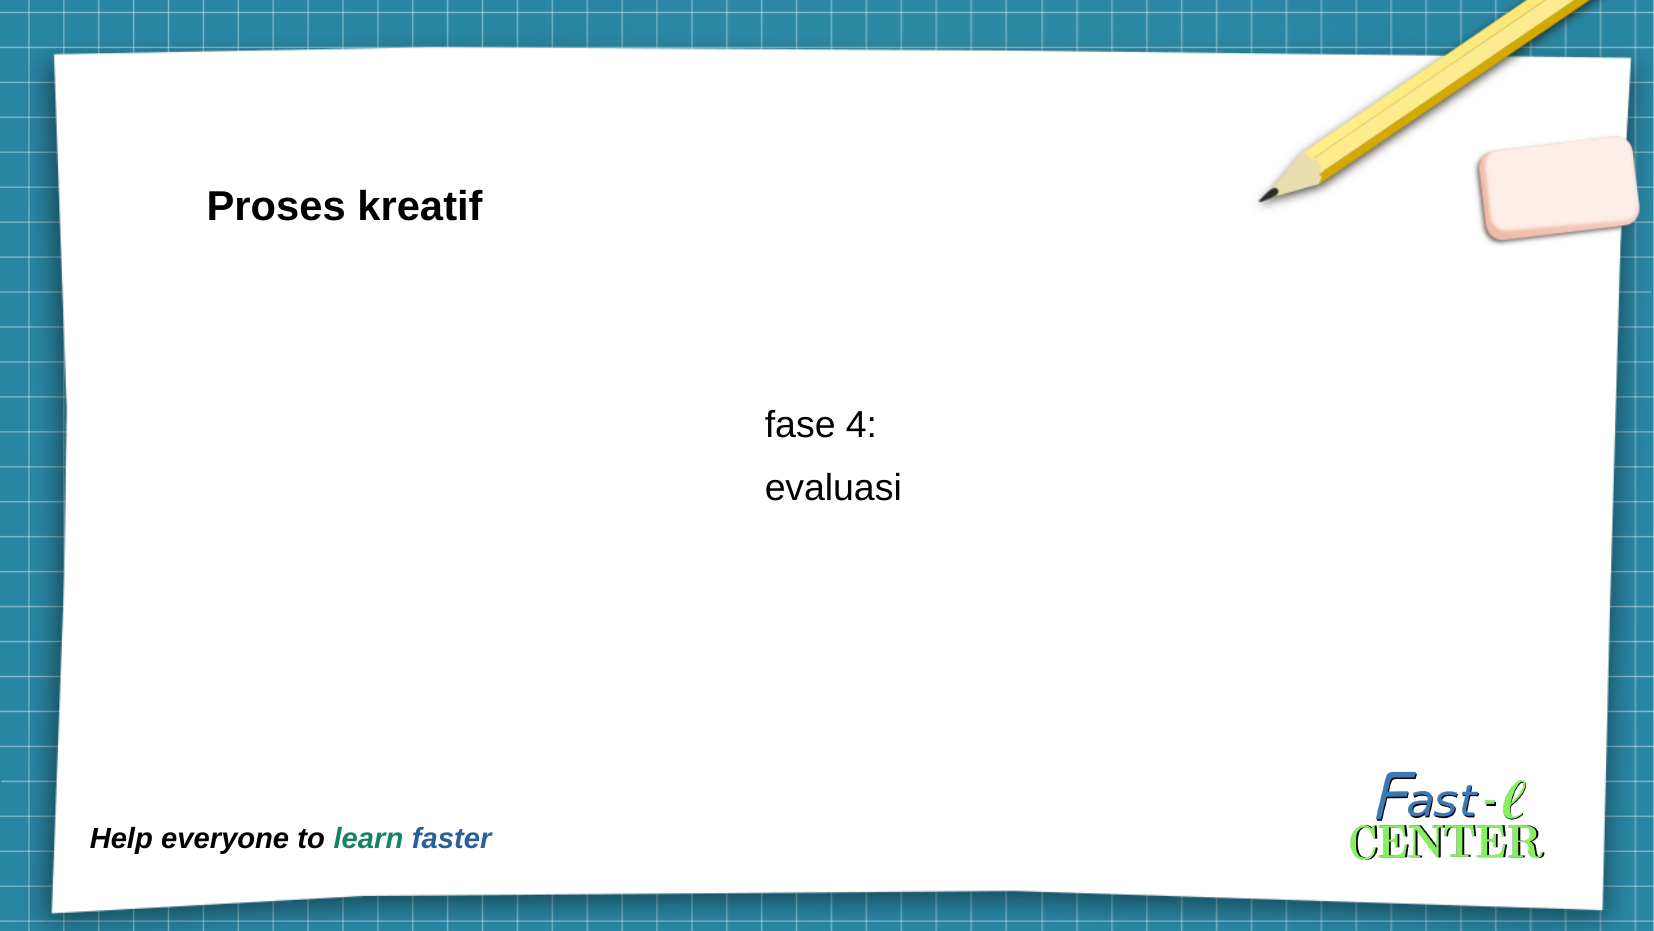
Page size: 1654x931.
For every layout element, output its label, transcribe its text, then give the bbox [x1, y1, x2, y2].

text_box Proses kreatif [191, 175, 676, 240]
picture [0, 0, 1654, 931]
text_box Help everyone to learn faster [75, 814, 507, 863]
text_box fase 4: evaluasi [750, 375, 917, 516]
